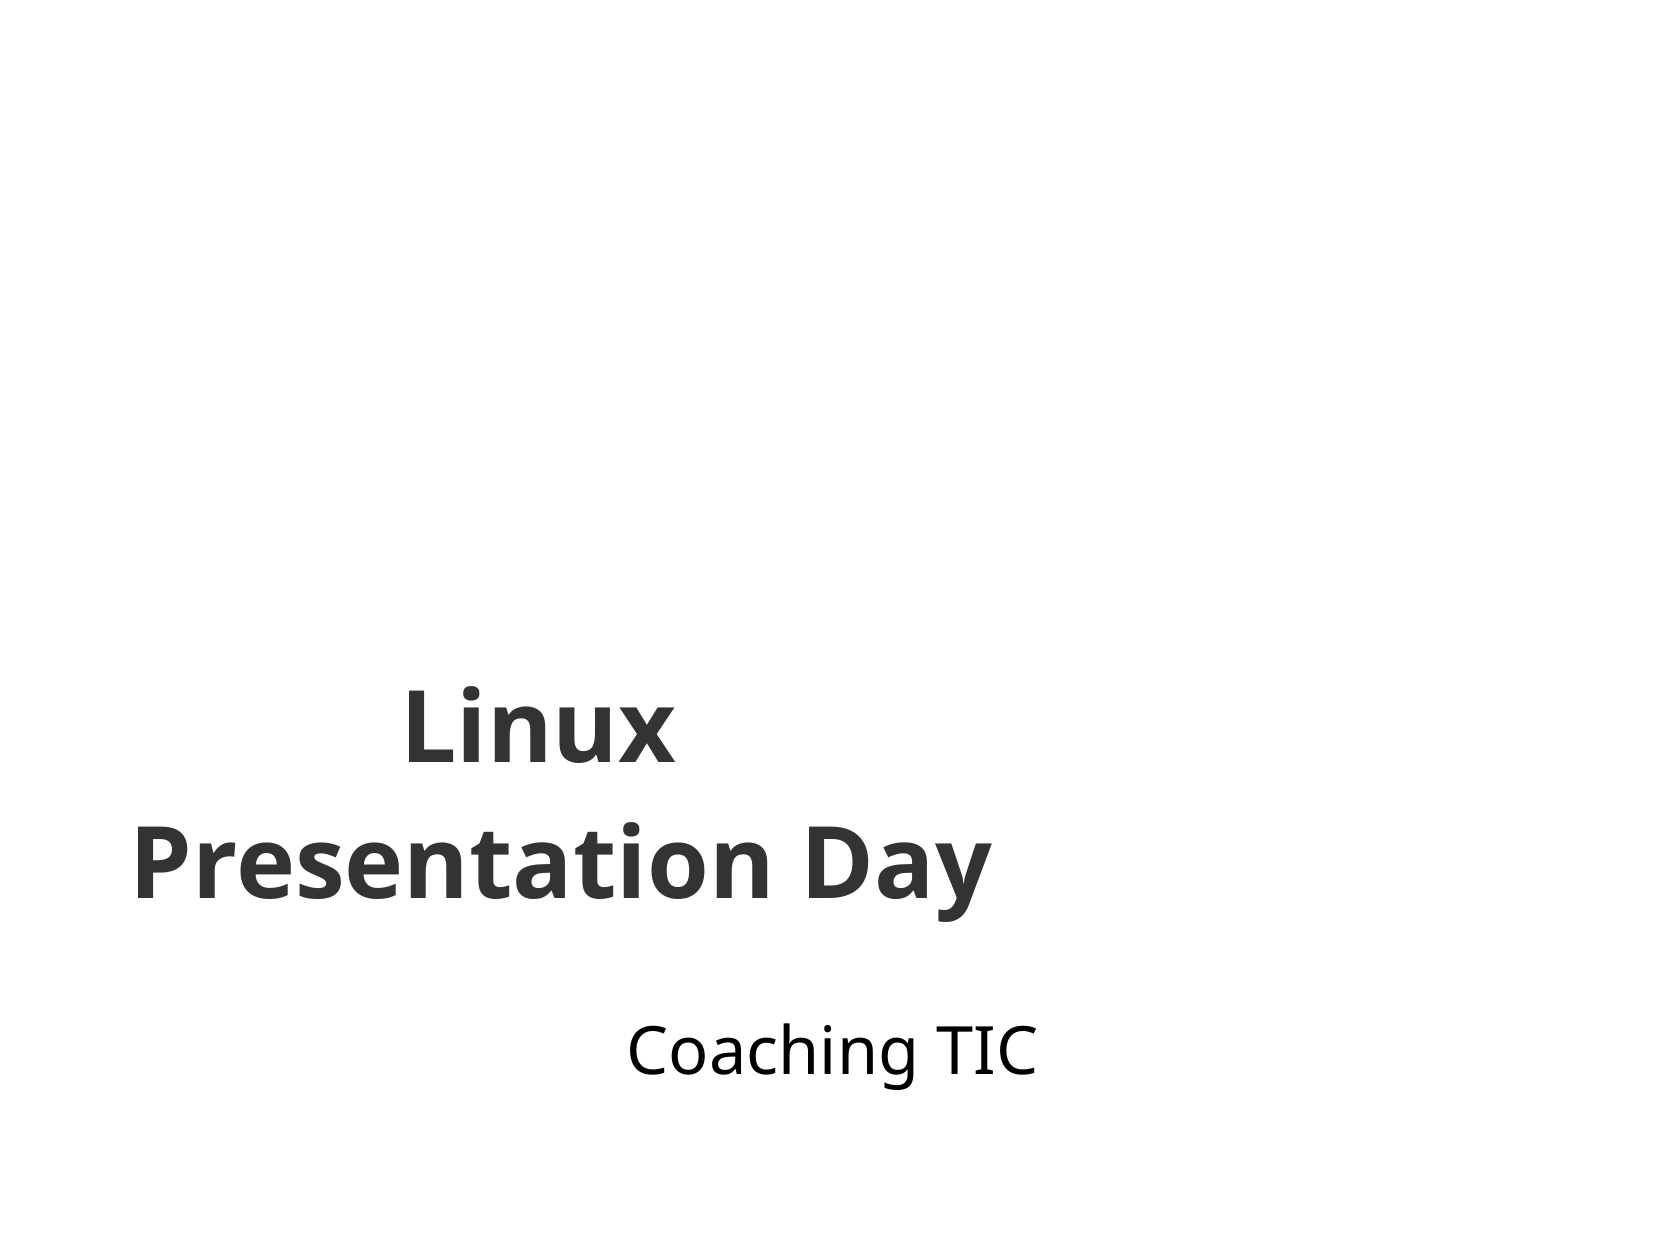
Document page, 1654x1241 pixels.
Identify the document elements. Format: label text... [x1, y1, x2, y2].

list Coaching TIC [129, 968, 1536, 1130]
title GNU/Linux Presentation Day [129, 654, 1536, 928]
